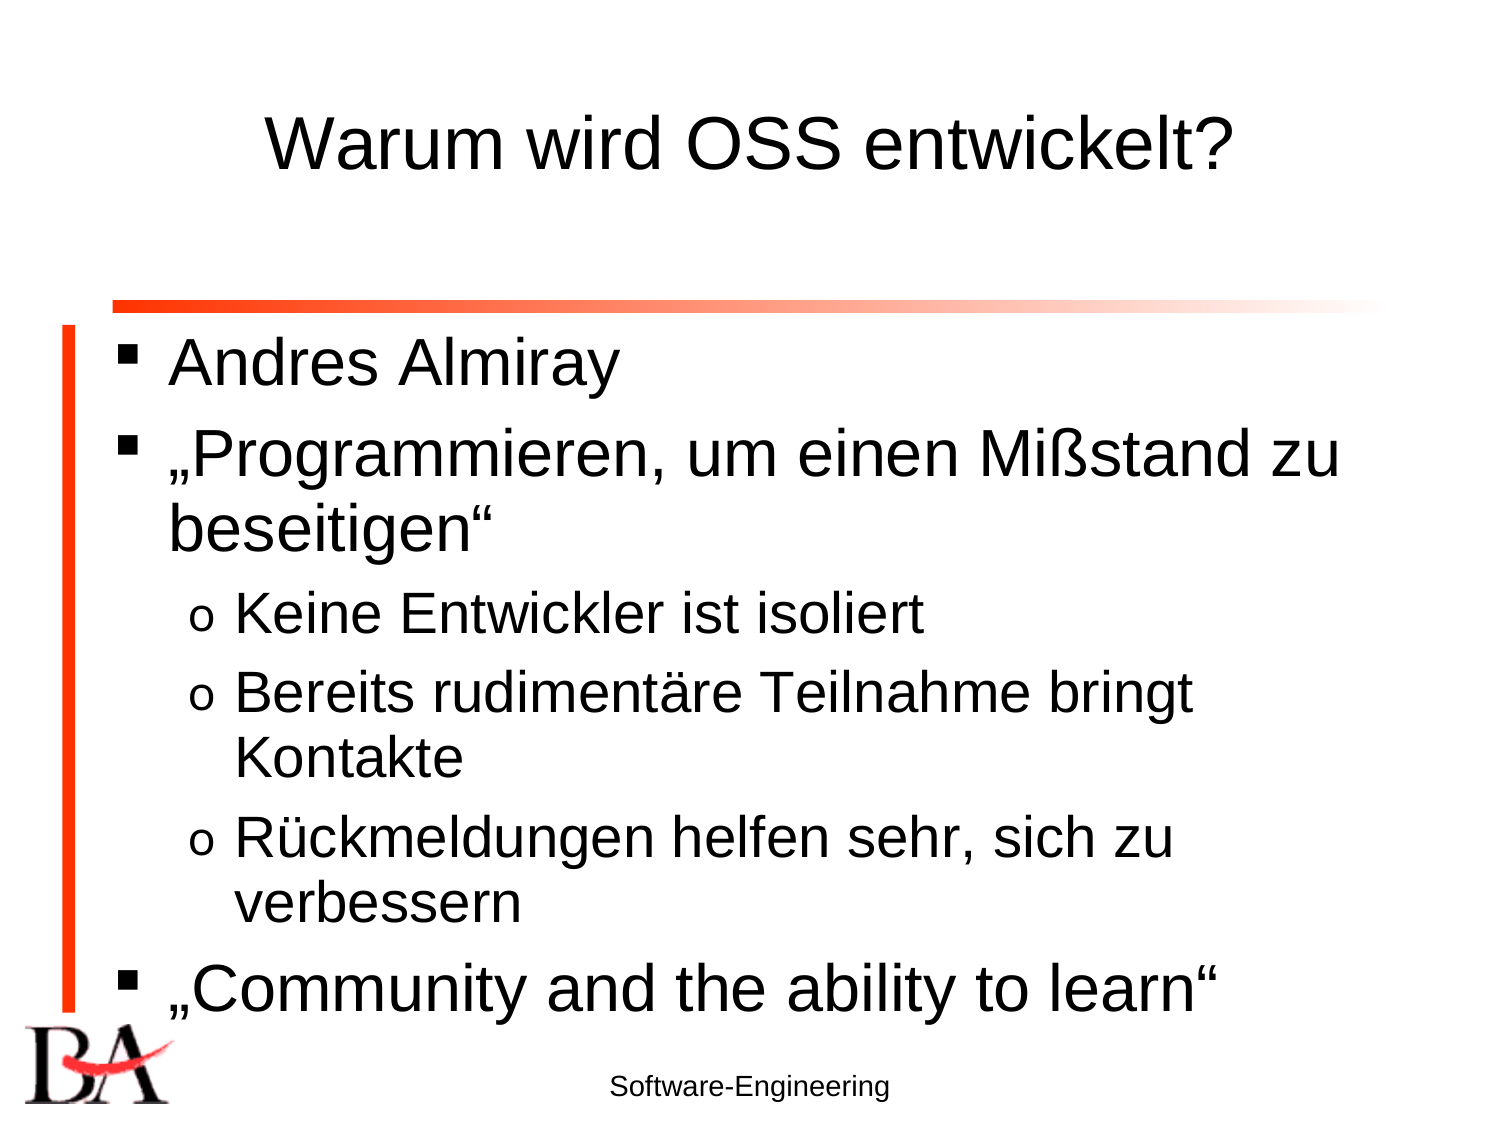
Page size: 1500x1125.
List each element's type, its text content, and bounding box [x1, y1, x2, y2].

picture [24, 1024, 175, 1104]
title Warum wird OSS entwickelt? [112, 28, 1388, 259]
list Andres Almiray „Programmieren, um einen Mißstand zu beseitigen“ Keine Entwickler ist isoliert Bereits rudimentäre Teilnahme bringt Kontakte Rückmeldungen helfen sehr, sich zu verbessern „Community and the ability to learn“ [112, 324, 1388, 1036]
